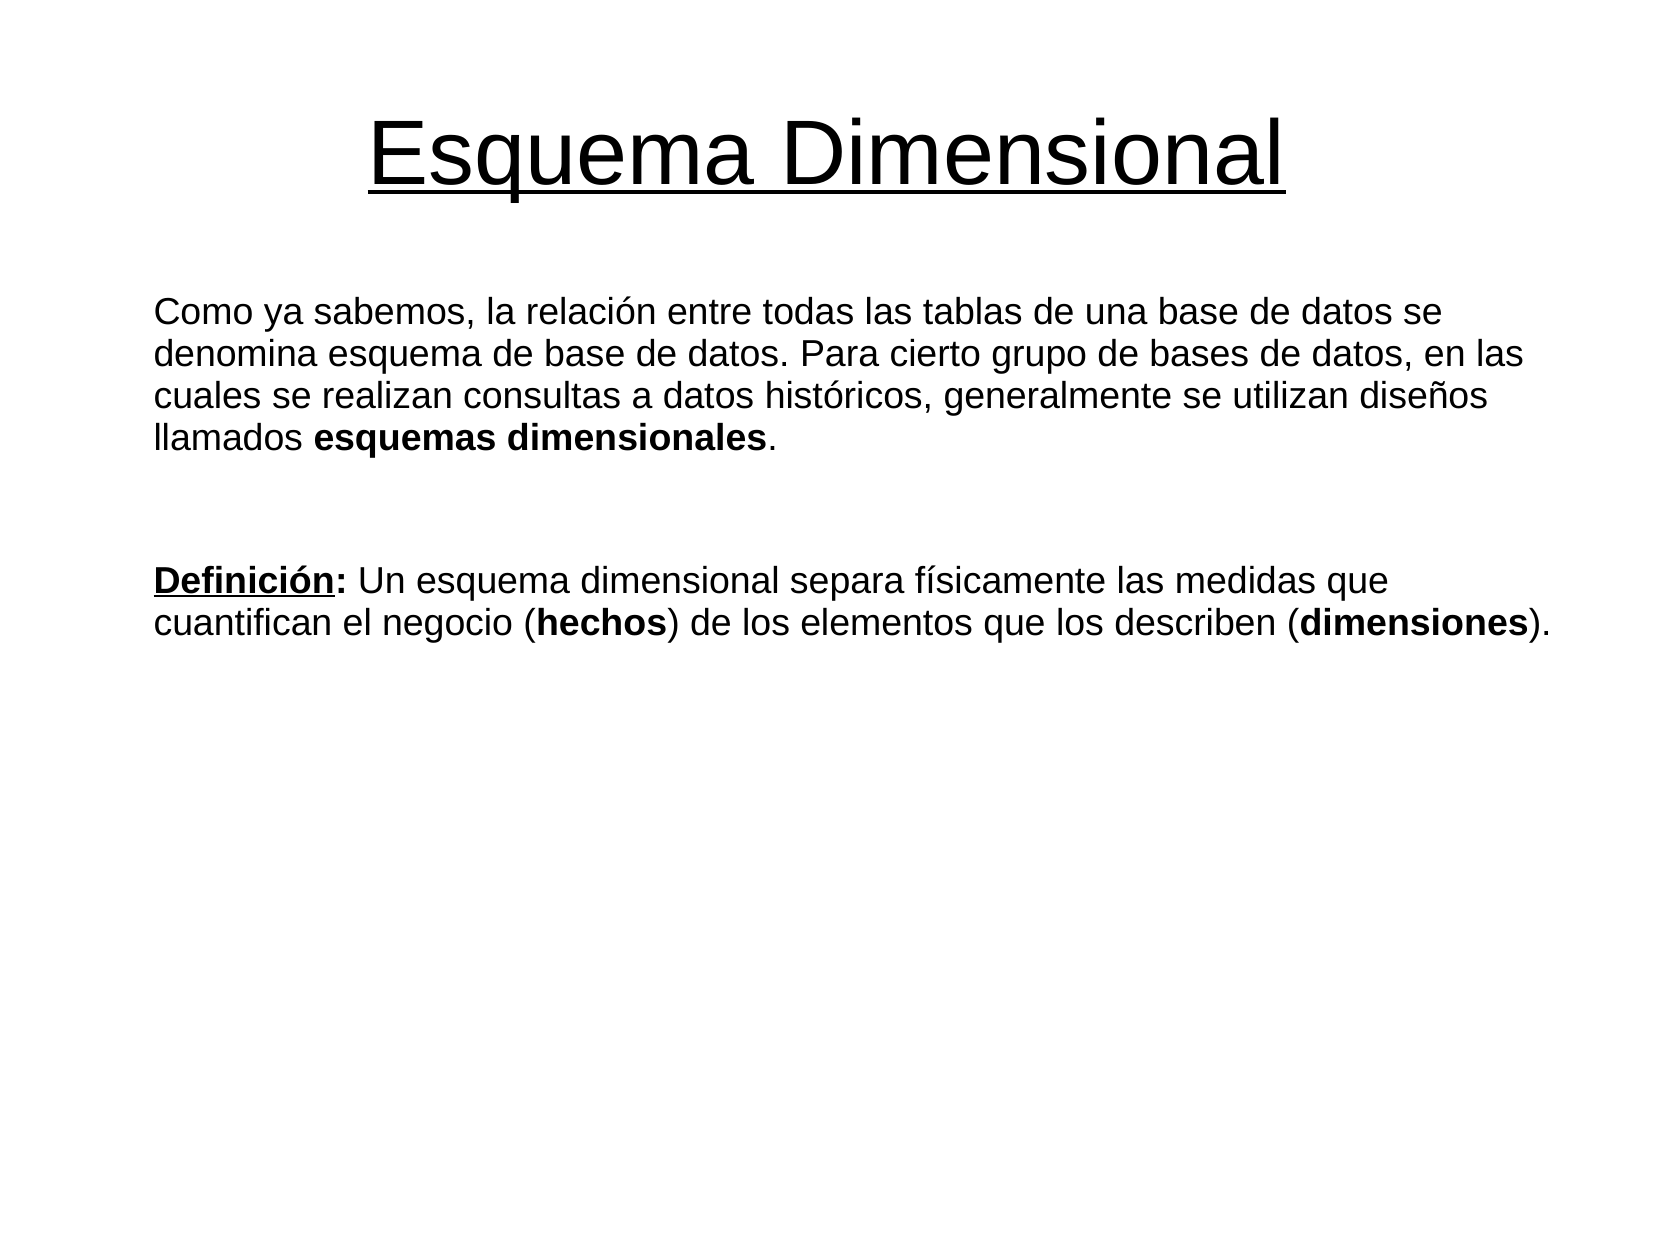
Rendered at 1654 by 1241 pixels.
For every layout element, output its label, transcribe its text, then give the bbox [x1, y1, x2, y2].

list Como ya sabemos, la relación entre todas las tablas de una base de datos se denomina esquema de base de datos. Para cierto grupo de bases de datos, en las cuales se realizan consultas a datos históricos, generalmente se utilizan diseños llamados esquemas dimensionales. Definición: Un esquema dimensional separa físicamente las medidas que cuantifican el negocio (hechos) de los elementos que los describen (dimensiones). [82, 290, 1571, 1010]
title Esquema Dimensional [82, 49, 1571, 257]
